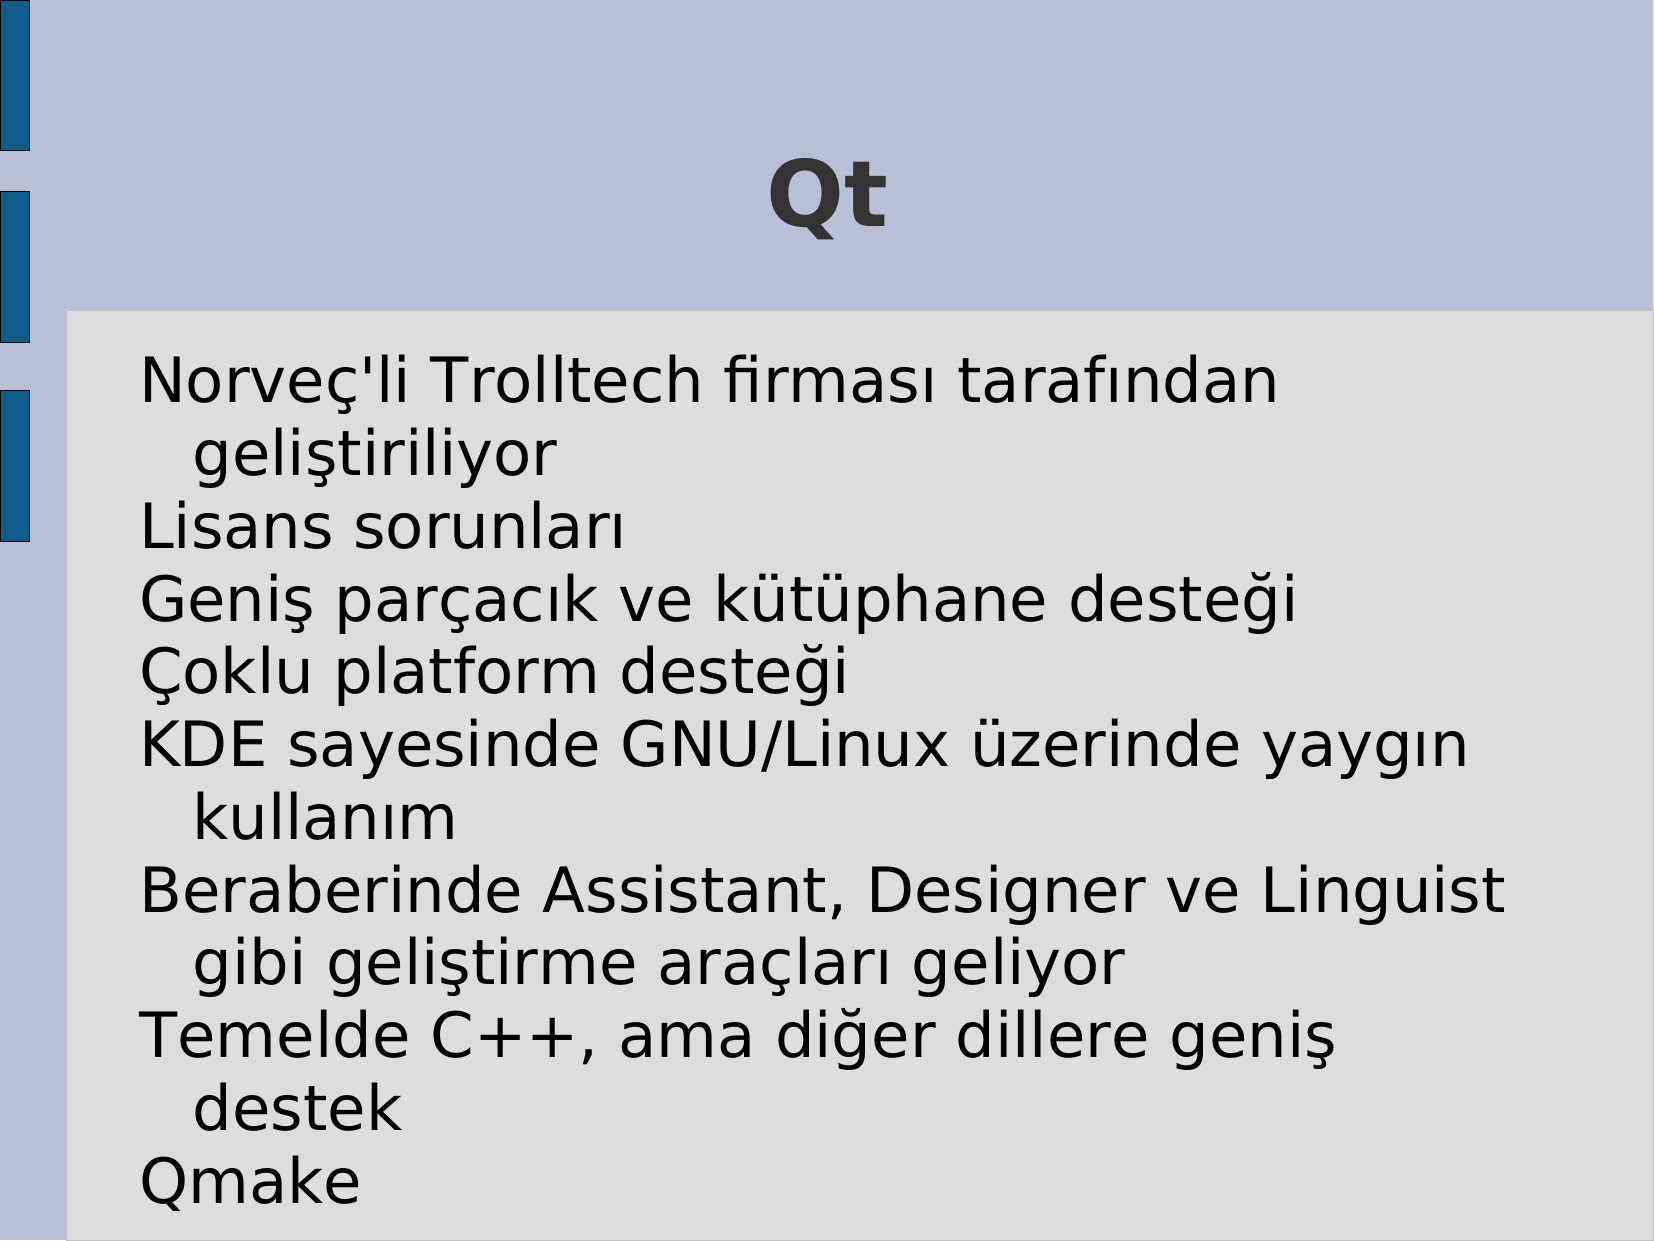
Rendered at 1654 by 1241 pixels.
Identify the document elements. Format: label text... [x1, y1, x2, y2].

title Qt [121, 91, 1534, 299]
list Norveç'li Trolltech firması tarafından geliştiriliyor Lisans sorunları Geniş parçacık ve kütüphane desteği Çoklu platform desteği KDE sayesinde GNU/Linux üzerinde yaygın kullanım Beraberinde Assistant, Designer ve Linguist gibi geliştirme araçları geliyor Temelde C++, ama diğer dillere geniş destek Qmake [121, 344, 1534, 1218]
